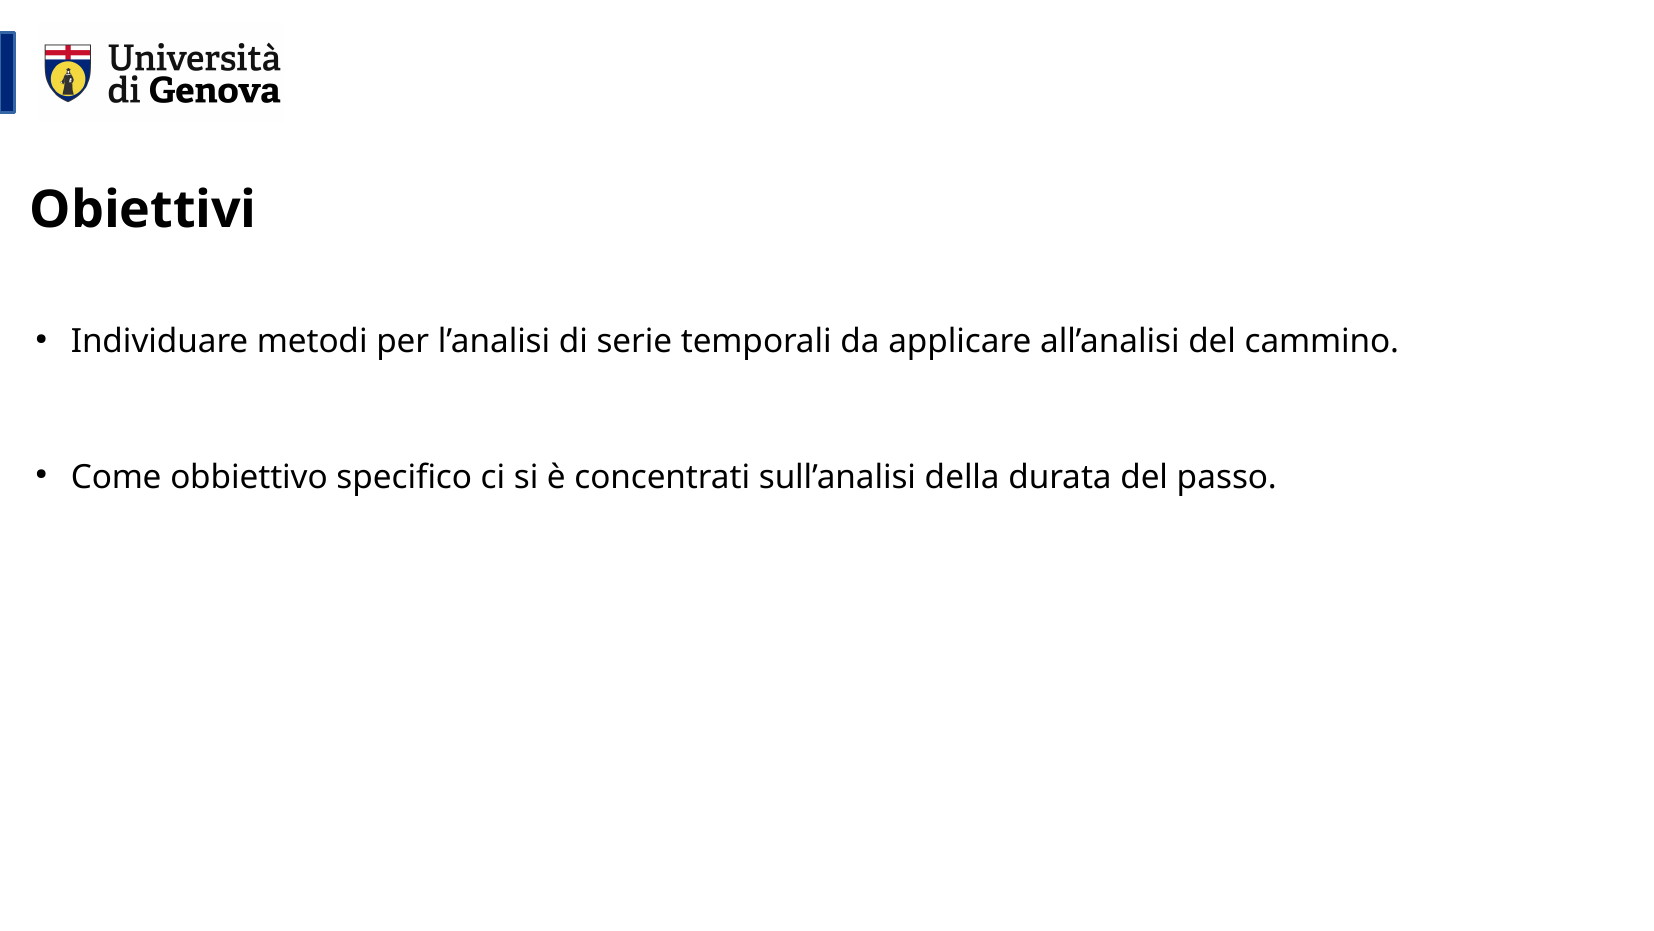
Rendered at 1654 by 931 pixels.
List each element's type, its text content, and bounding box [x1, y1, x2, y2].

text_box [0, 32, 15, 113]
picture [39, 23, 284, 122]
subtitle Obiettivi [29, 177, 1625, 239]
text_box Individuare metodi per l’analisi di serie temporali da applicare all’analisi del cammino. Come obbiettivo specifico ci si è concentrati sull’analisi della durata del passo. [29, 265, 1625, 886]
